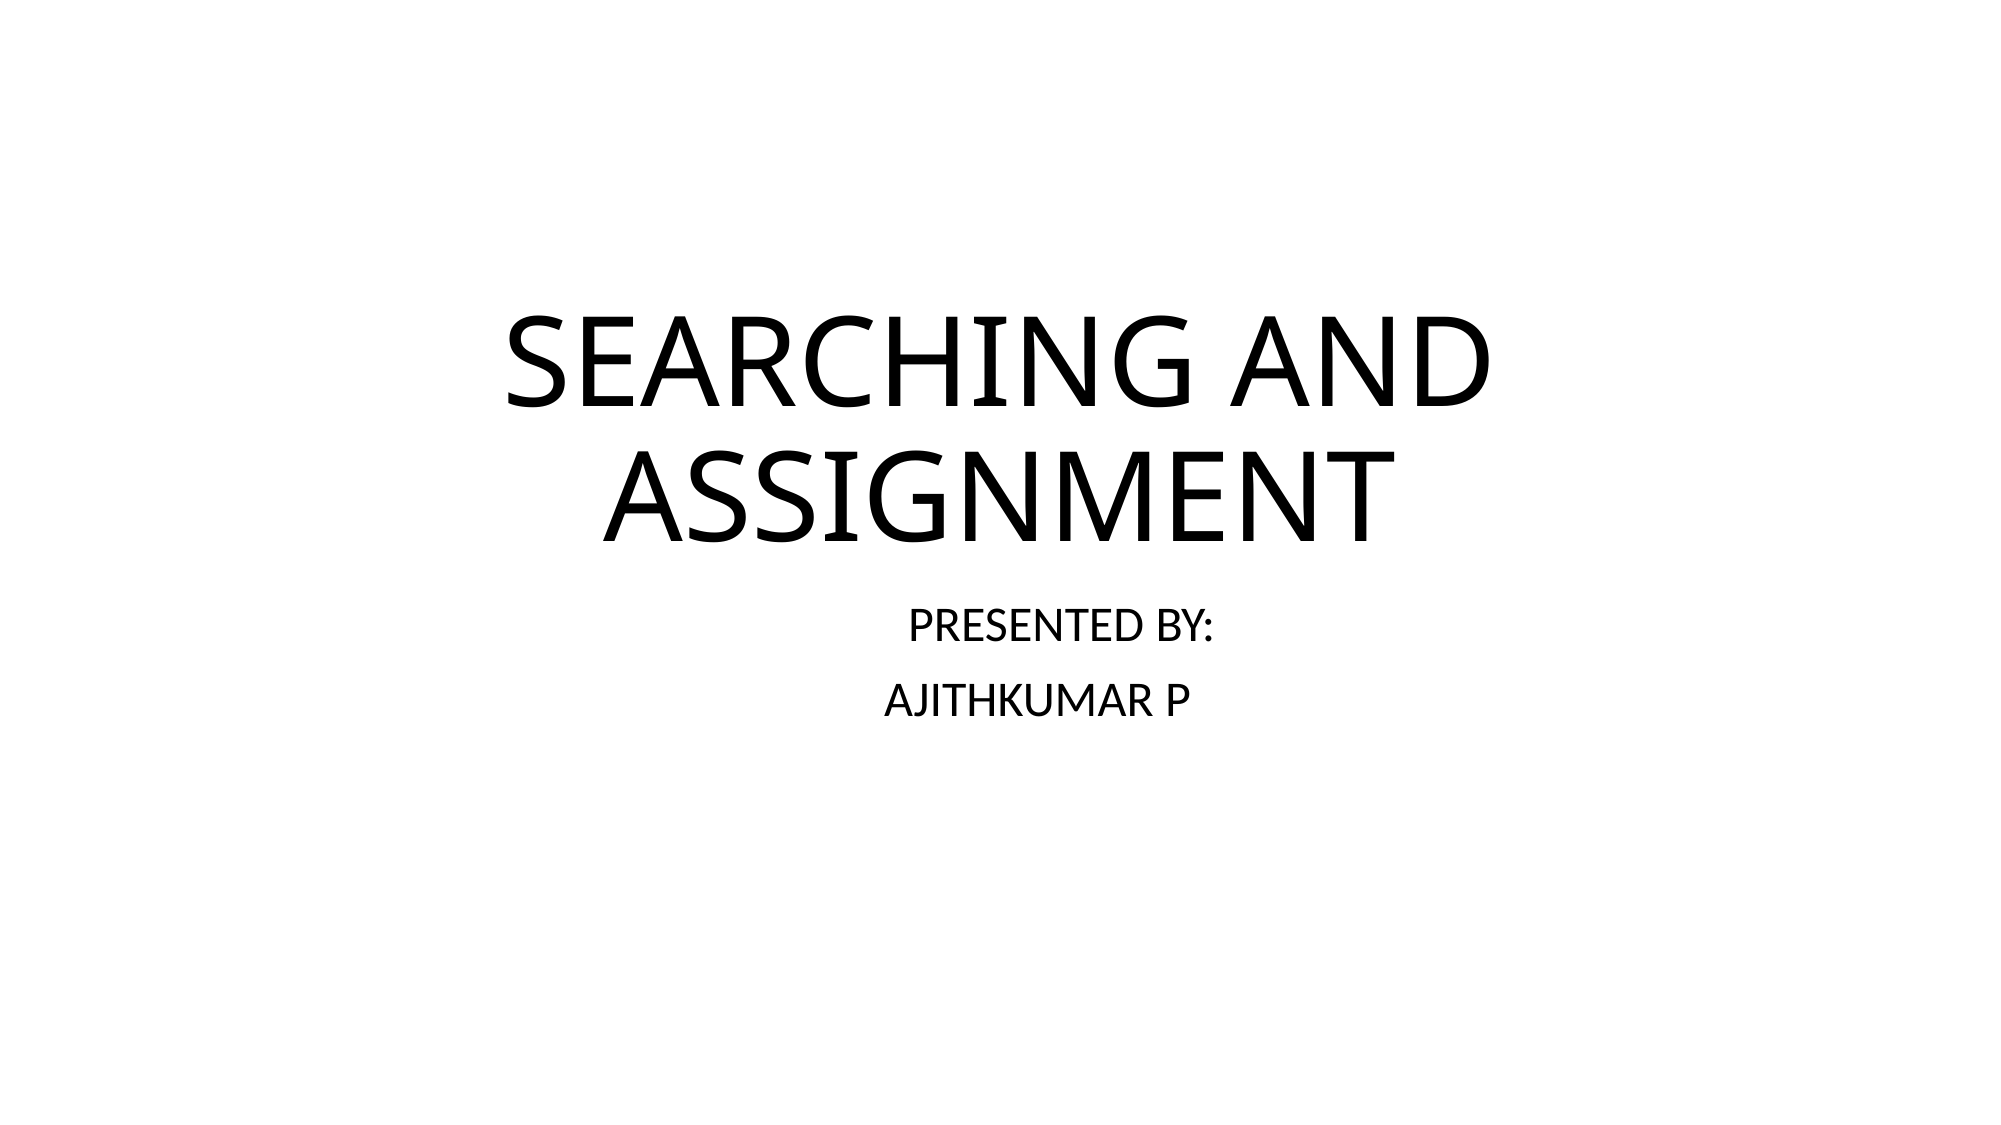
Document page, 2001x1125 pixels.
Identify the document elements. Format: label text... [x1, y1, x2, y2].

subtitle PRESENTED BY: AJITHKUMAR P [249, 590, 1750, 863]
title SEARCHING AND ASSIGNMENT [249, 184, 1750, 576]
